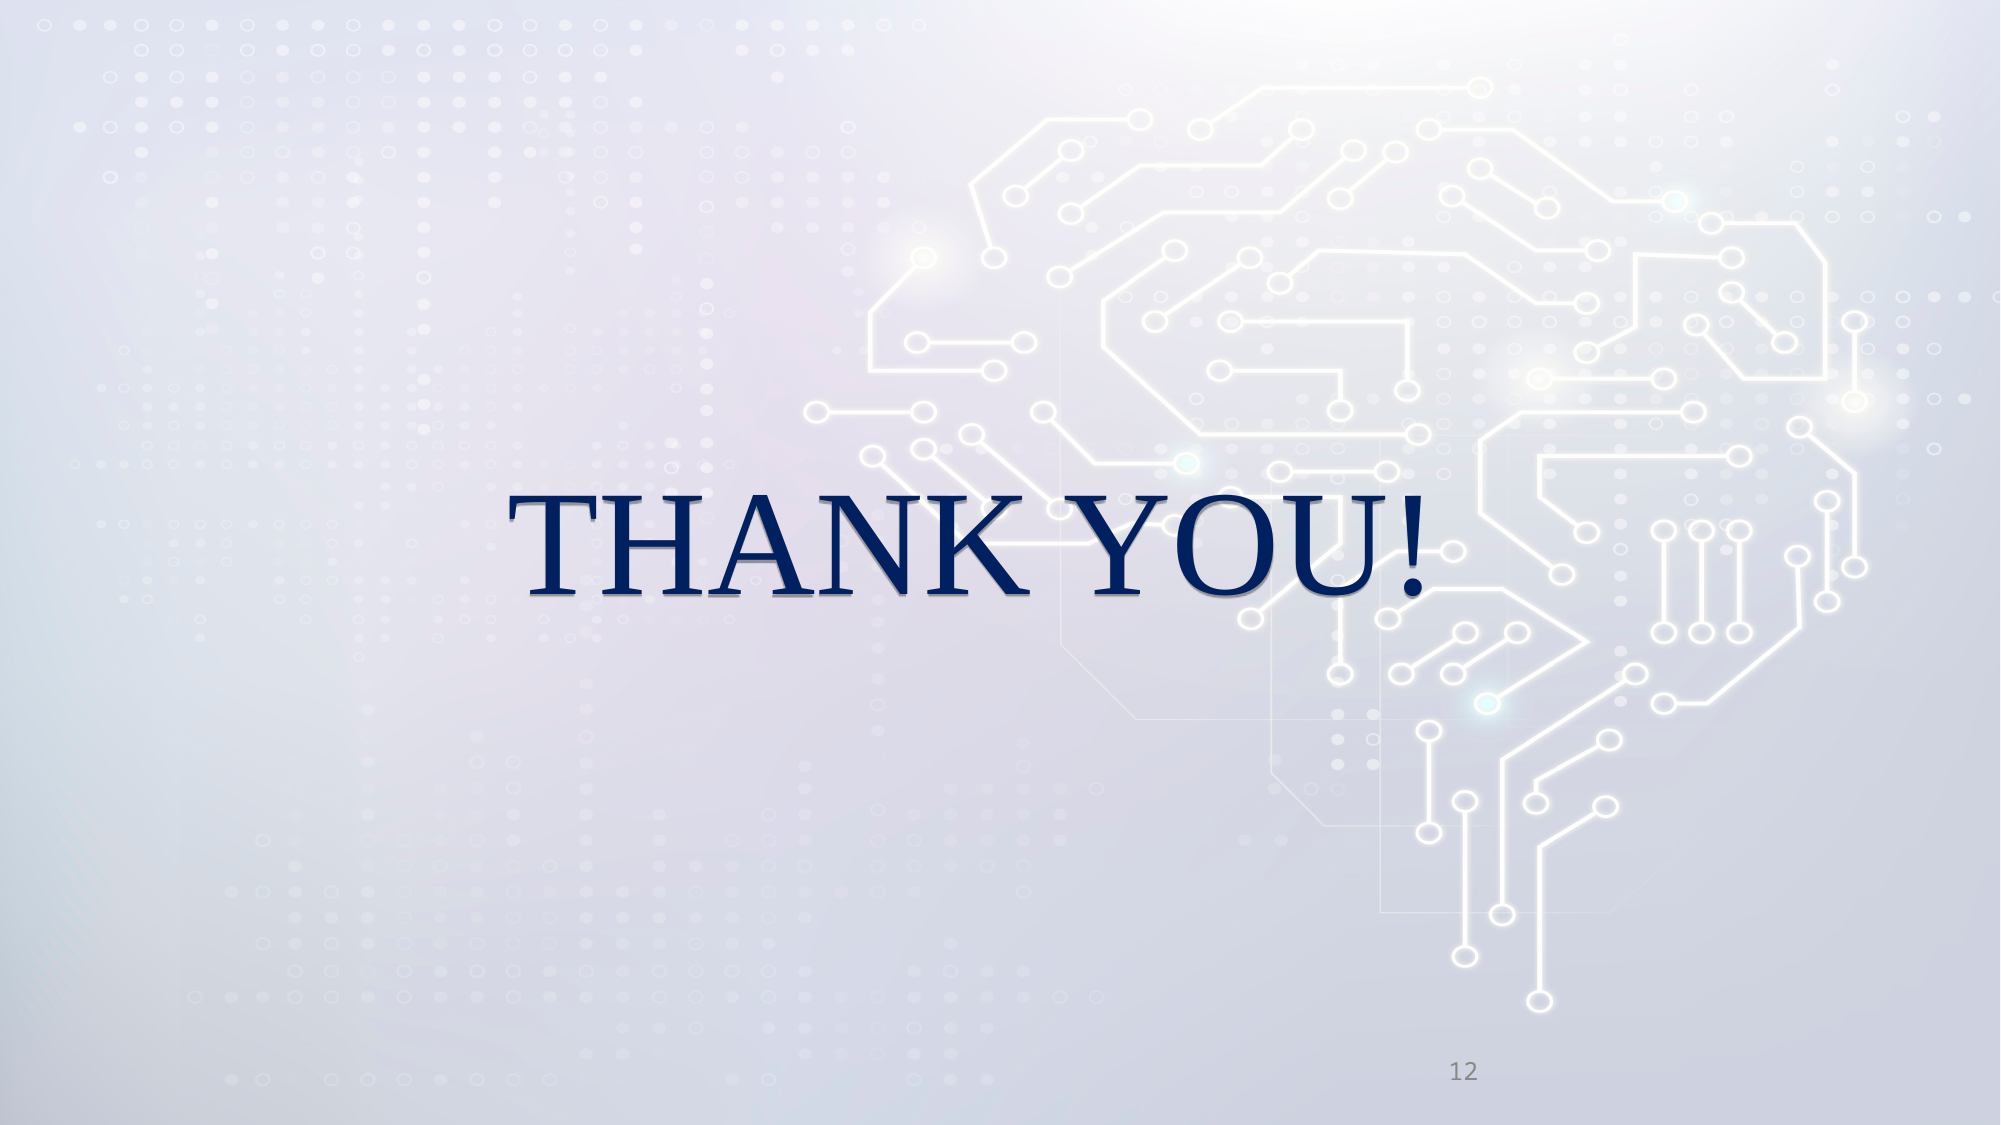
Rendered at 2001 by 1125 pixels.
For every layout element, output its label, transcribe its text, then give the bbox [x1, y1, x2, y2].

title THANK YOU! [122, 413, 1823, 655]
slide_number 12 [1433, 1042, 1900, 1103]
